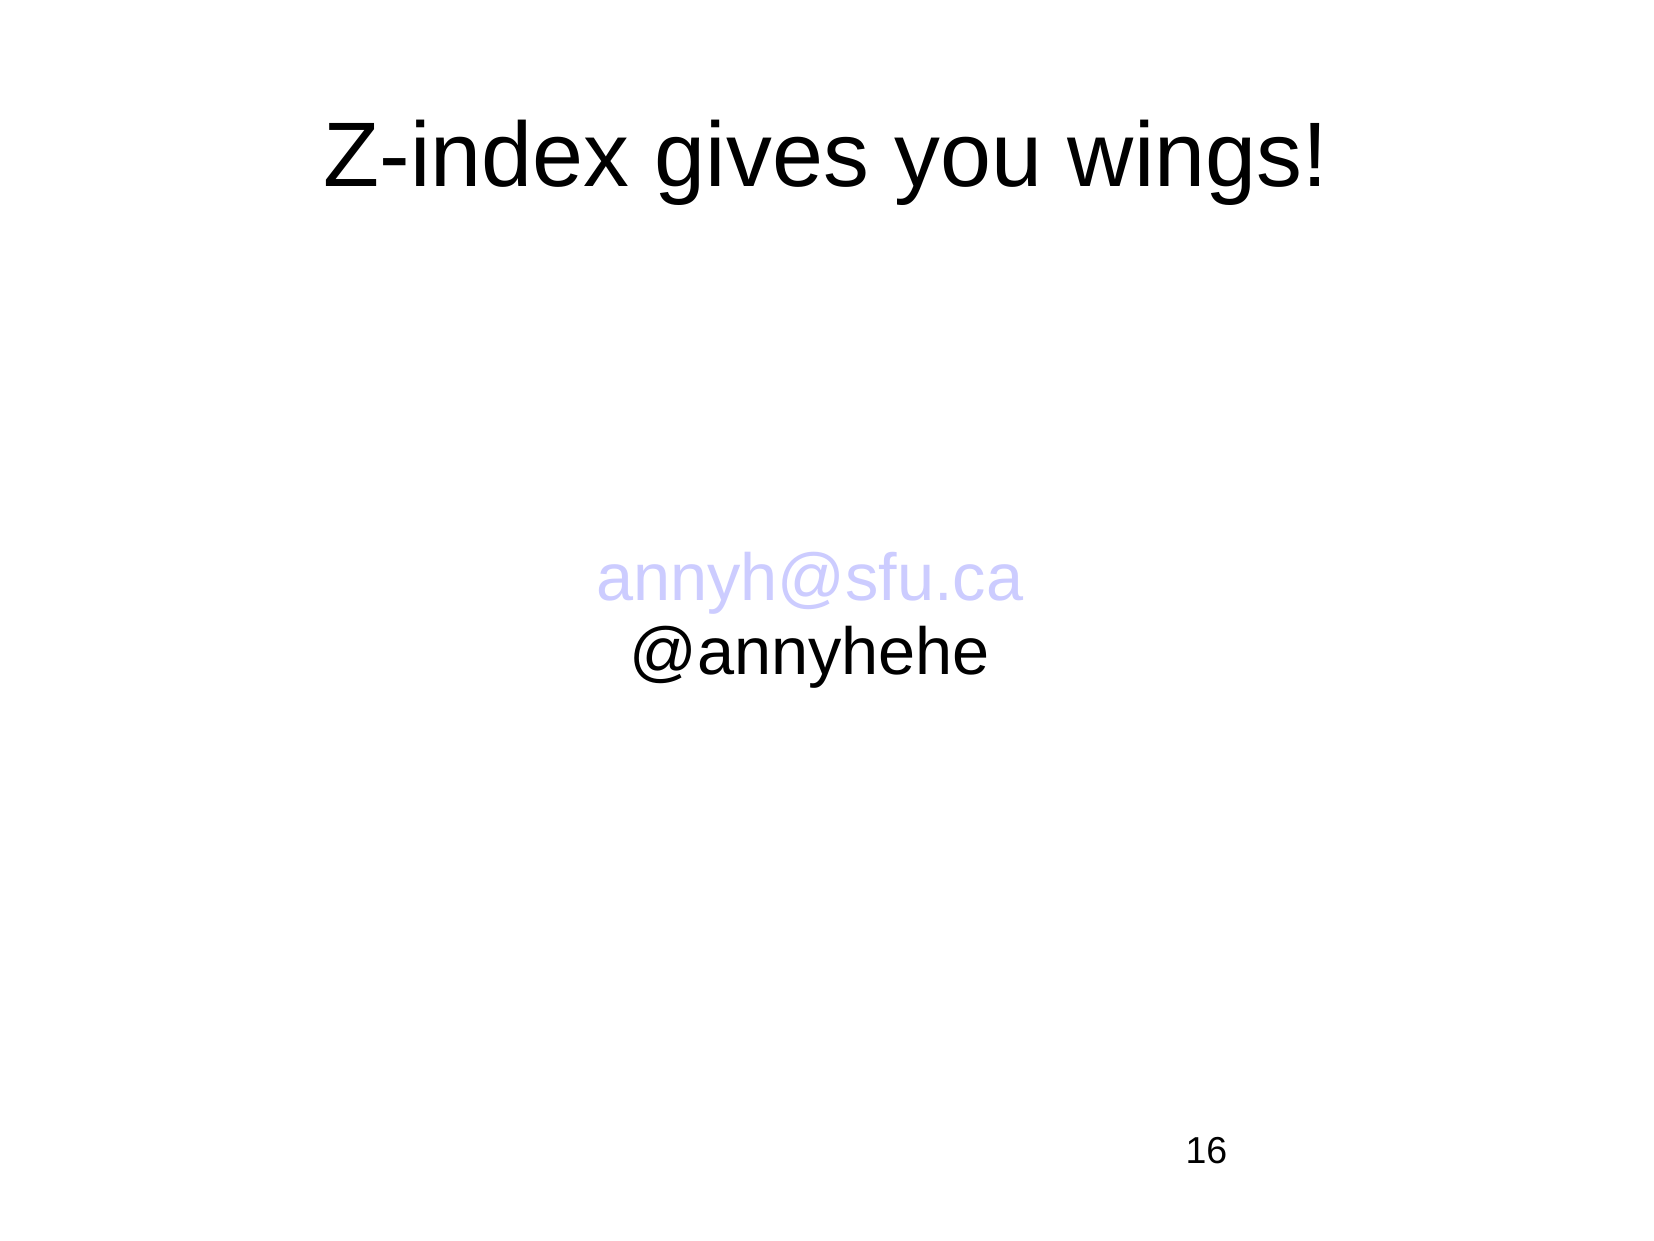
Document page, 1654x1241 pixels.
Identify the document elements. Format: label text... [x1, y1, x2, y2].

title Z-index gives you wings! [82, 49, 1571, 257]
subtitle annyh@sfu.ca @annyhehe [82, 290, 1538, 1010]
